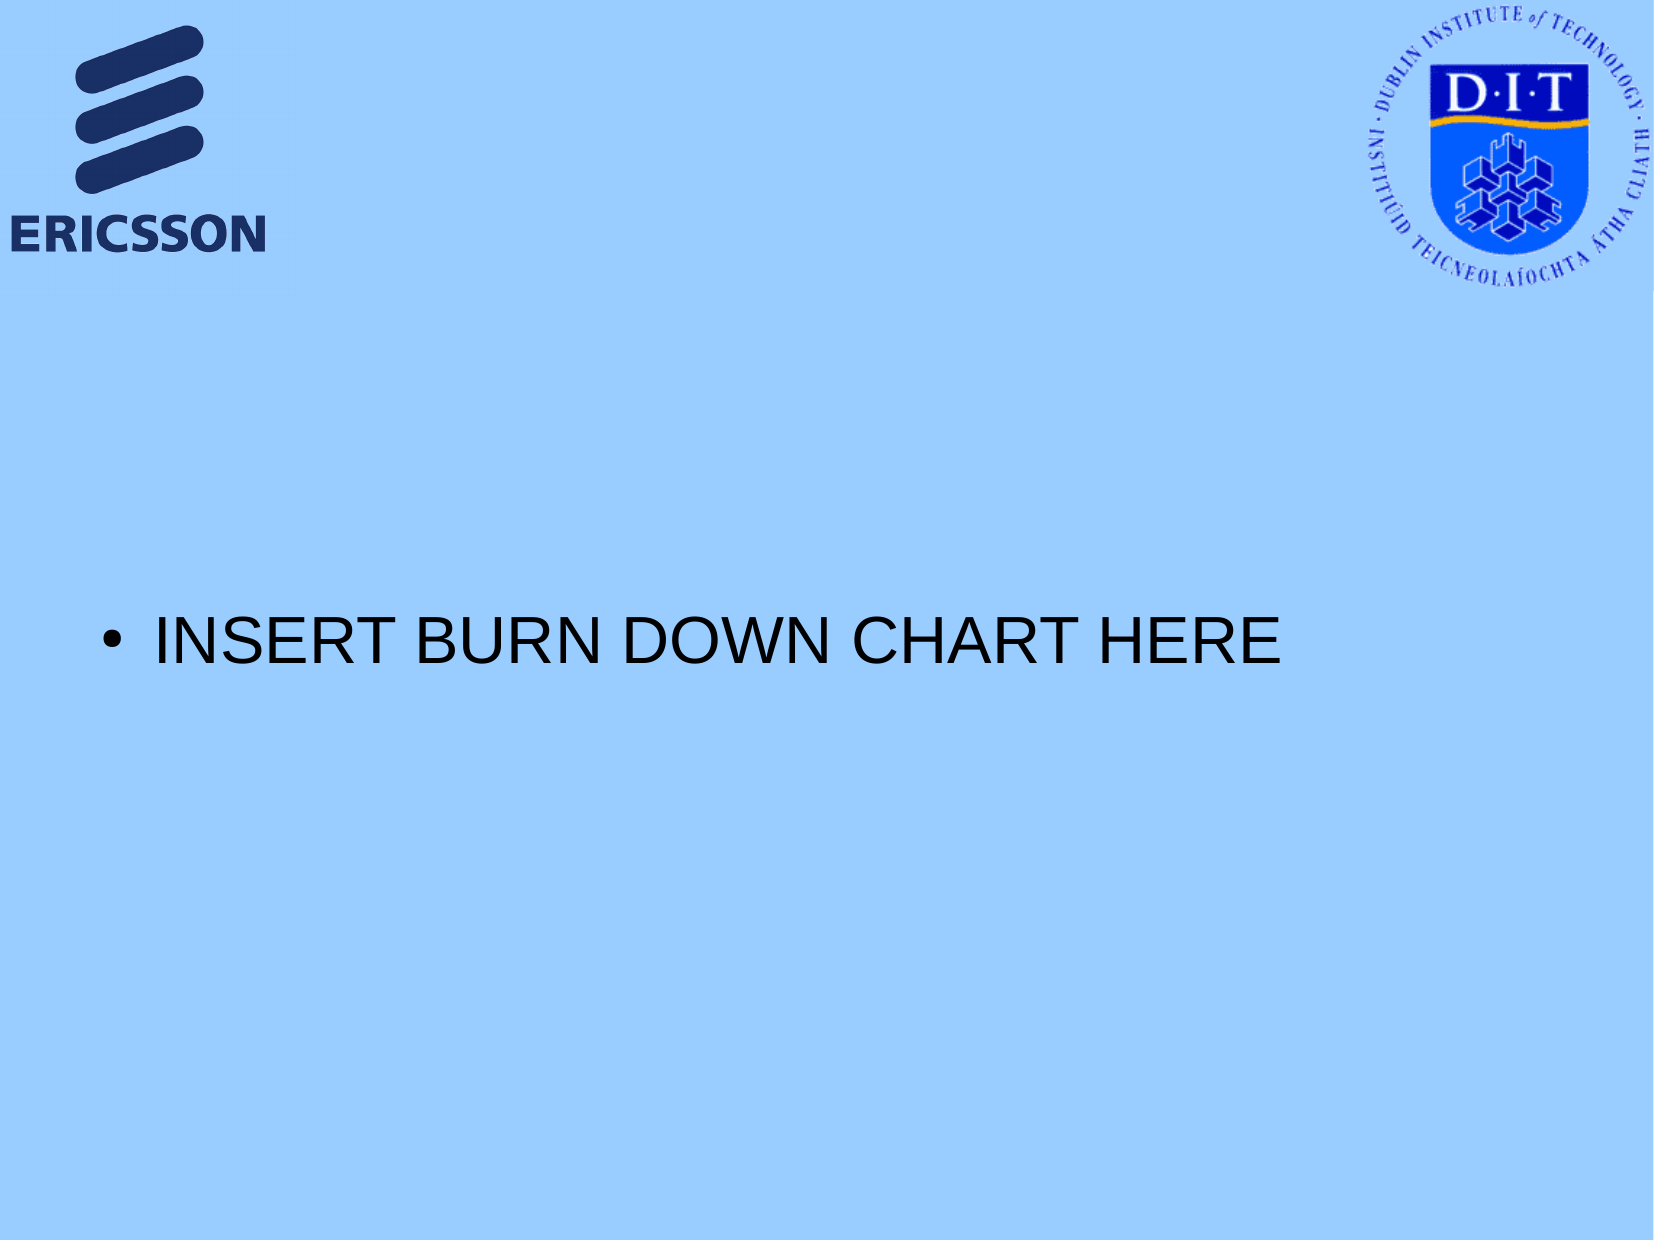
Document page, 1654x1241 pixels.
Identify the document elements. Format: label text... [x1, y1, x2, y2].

picture [1364, 0, 1654, 291]
picture [0, 0, 296, 296]
list INSERT BURN DOWN CHART HERE [82, 290, 1538, 1010]
